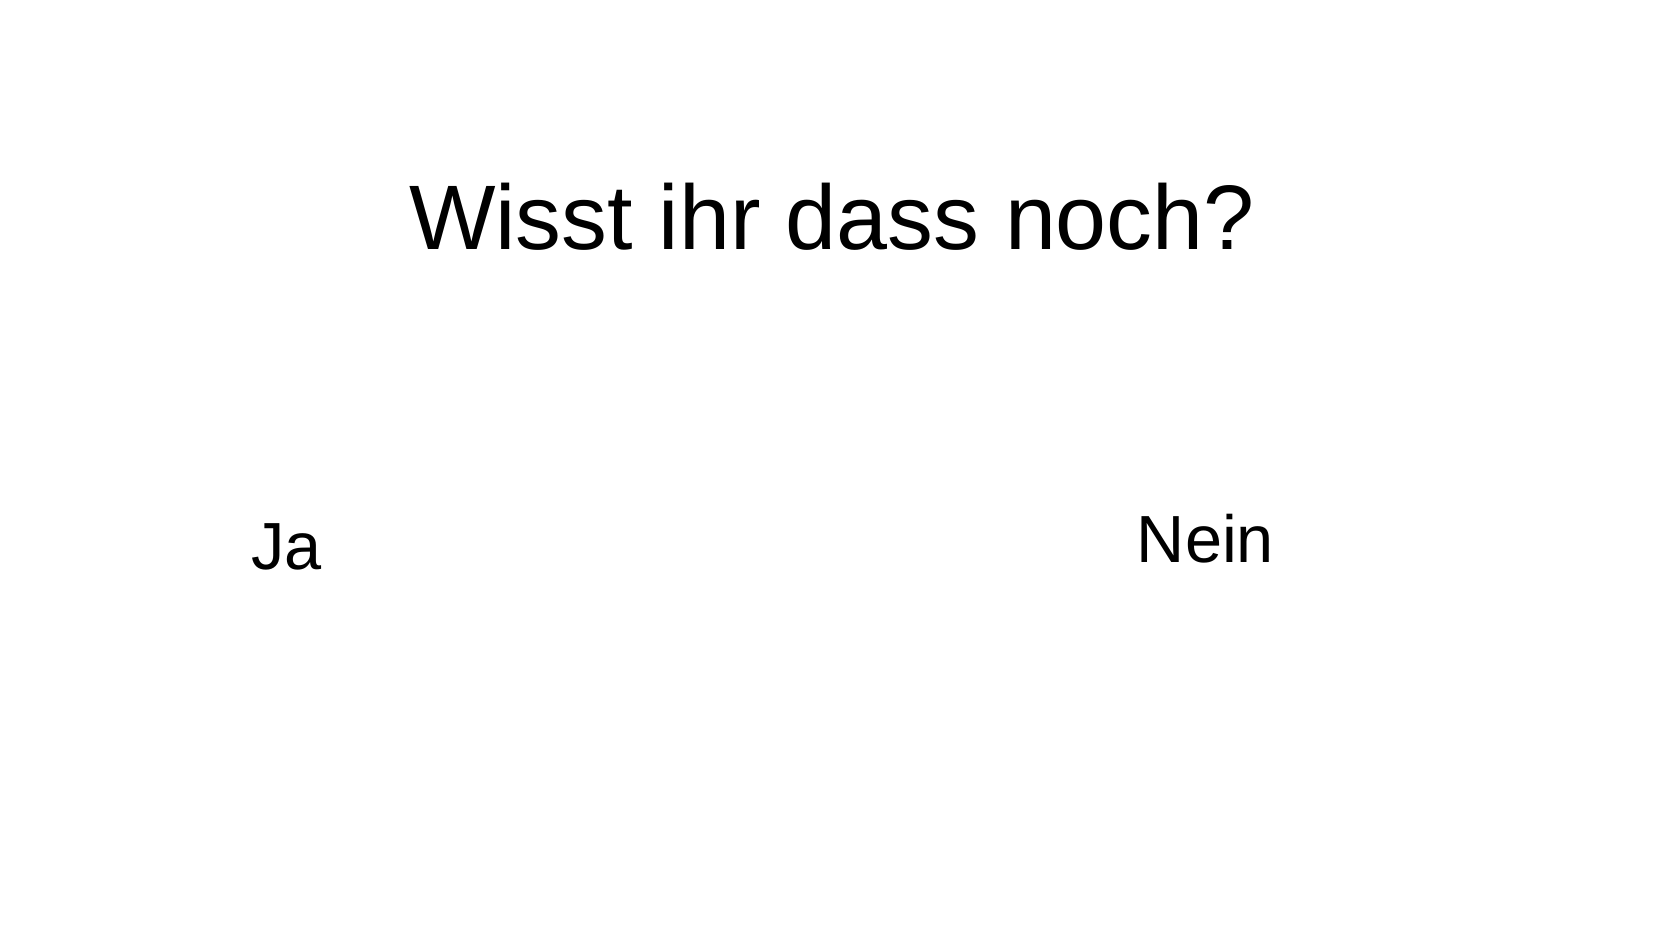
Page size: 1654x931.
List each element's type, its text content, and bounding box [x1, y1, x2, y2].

text_box Ja [236, 501, 857, 592]
text_box Nein [1122, 494, 1565, 584]
title Wisst ihr dass noch? [88, 140, 1577, 296]
